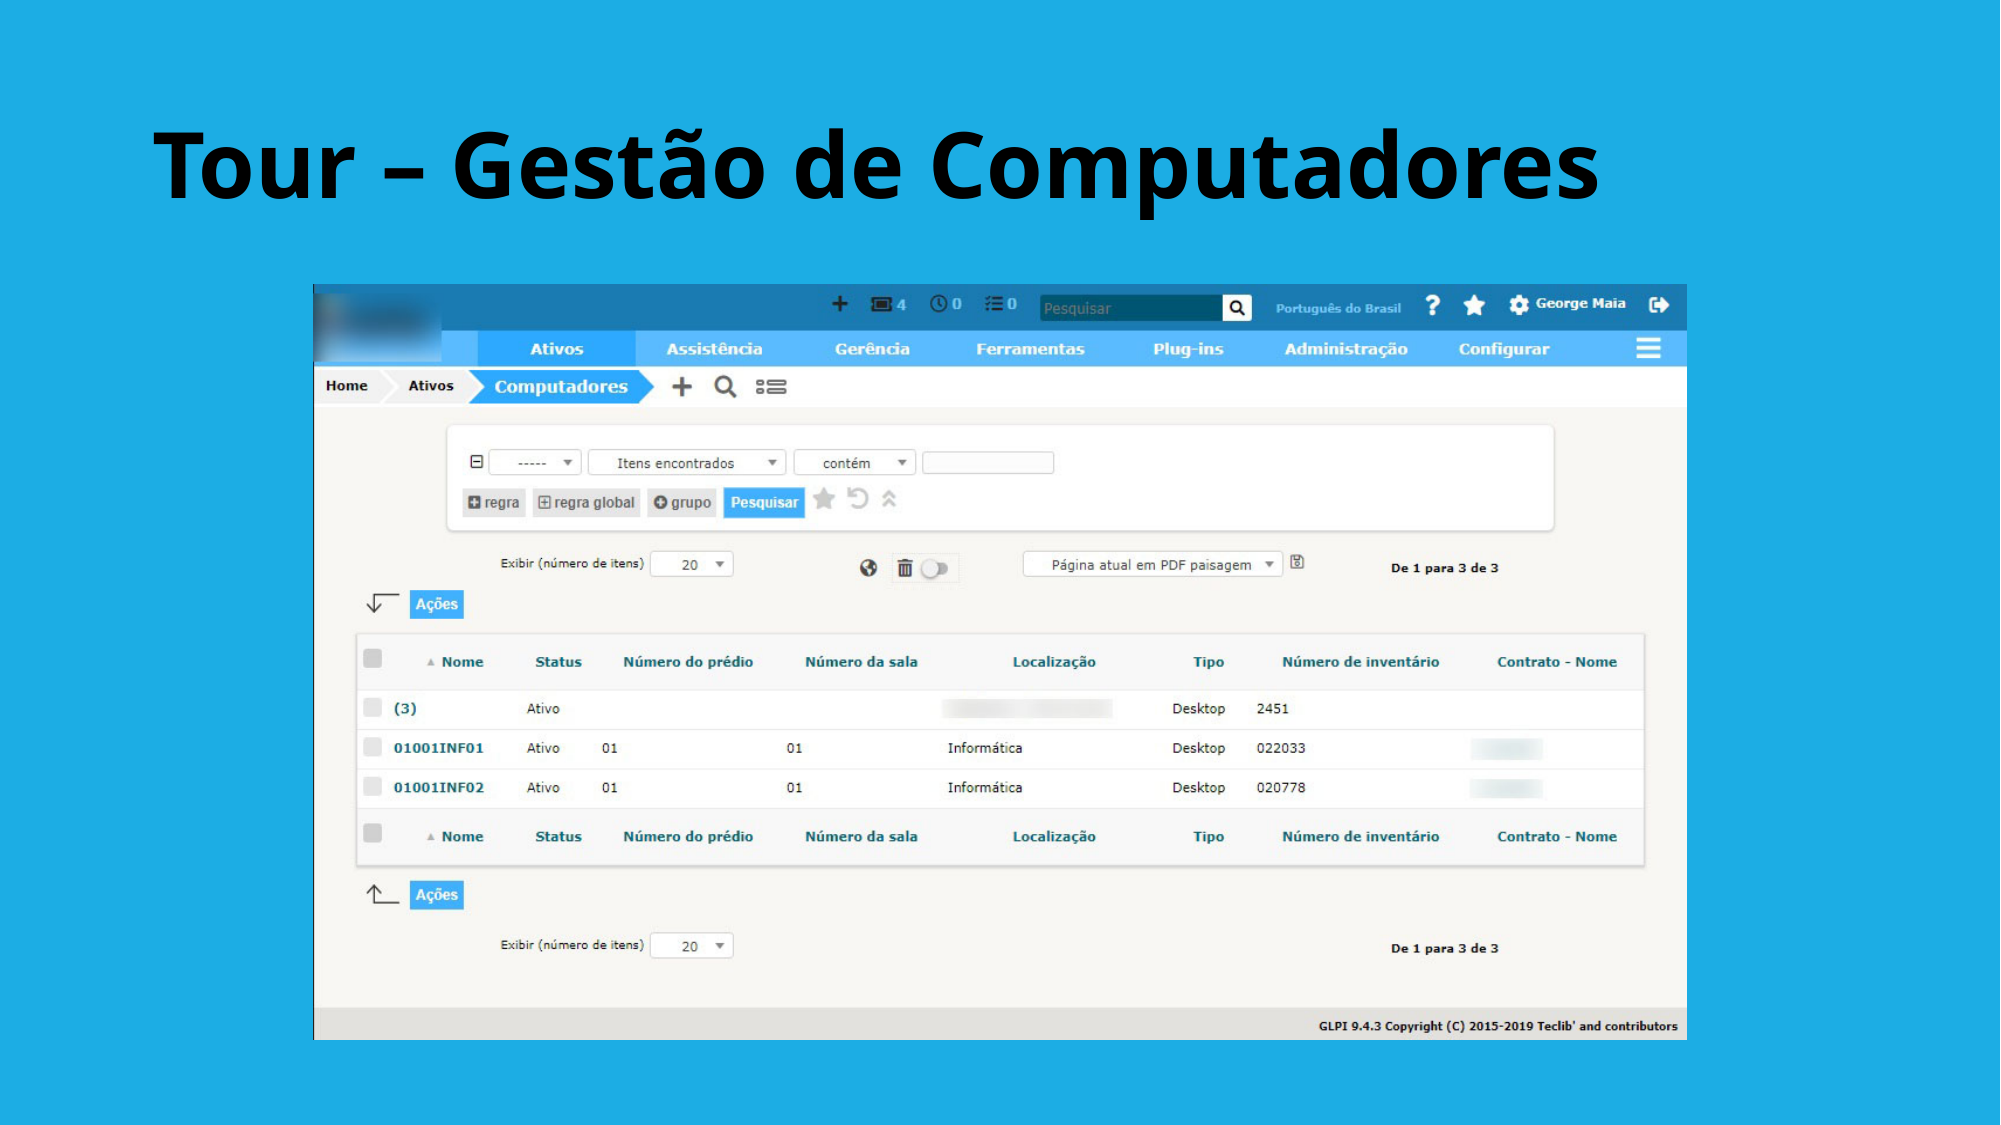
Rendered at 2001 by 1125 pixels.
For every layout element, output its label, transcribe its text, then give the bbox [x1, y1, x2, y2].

picture [313, 284, 1687, 1040]
text_box Tour – Gestão de Computadores [137, 60, 1862, 277]
